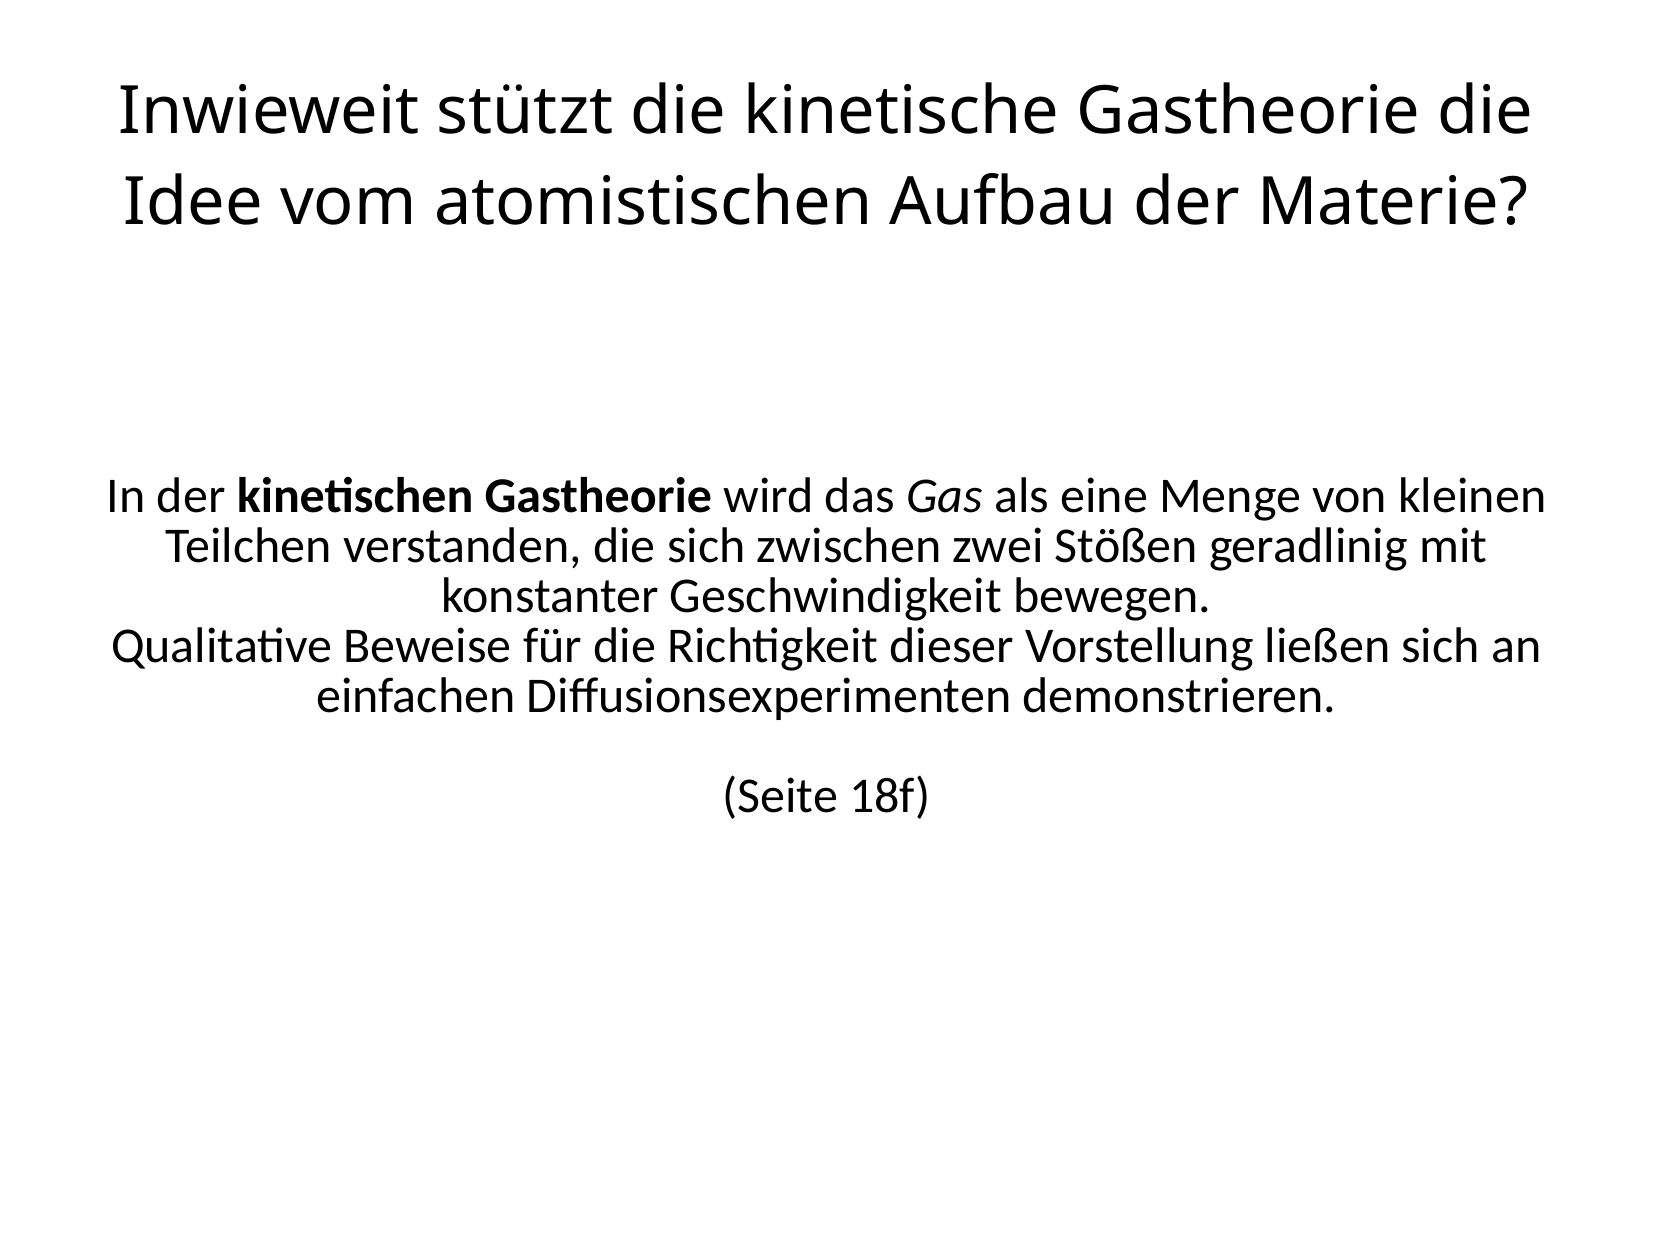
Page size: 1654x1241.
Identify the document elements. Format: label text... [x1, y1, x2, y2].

title Inwieweit stützt die kinetische Gastheorie die Idee vom atomistischen Aufbau der Materie? [82, 49, 1571, 257]
subtitle In der kinetischen Gastheorie wird das Gas als eine Menge von kleinen Teilchen verstanden, die sich zwischen zwei Stößen geradlinig mit konstanter Geschwindigkeit bewegen. Qualitative Beweise für die Richtigkeit dieser Vorstellung ließen sich an einfachen Diffusionsexperimenten demonstrieren. (Seite 18f) [82, 290, 1571, 1010]
